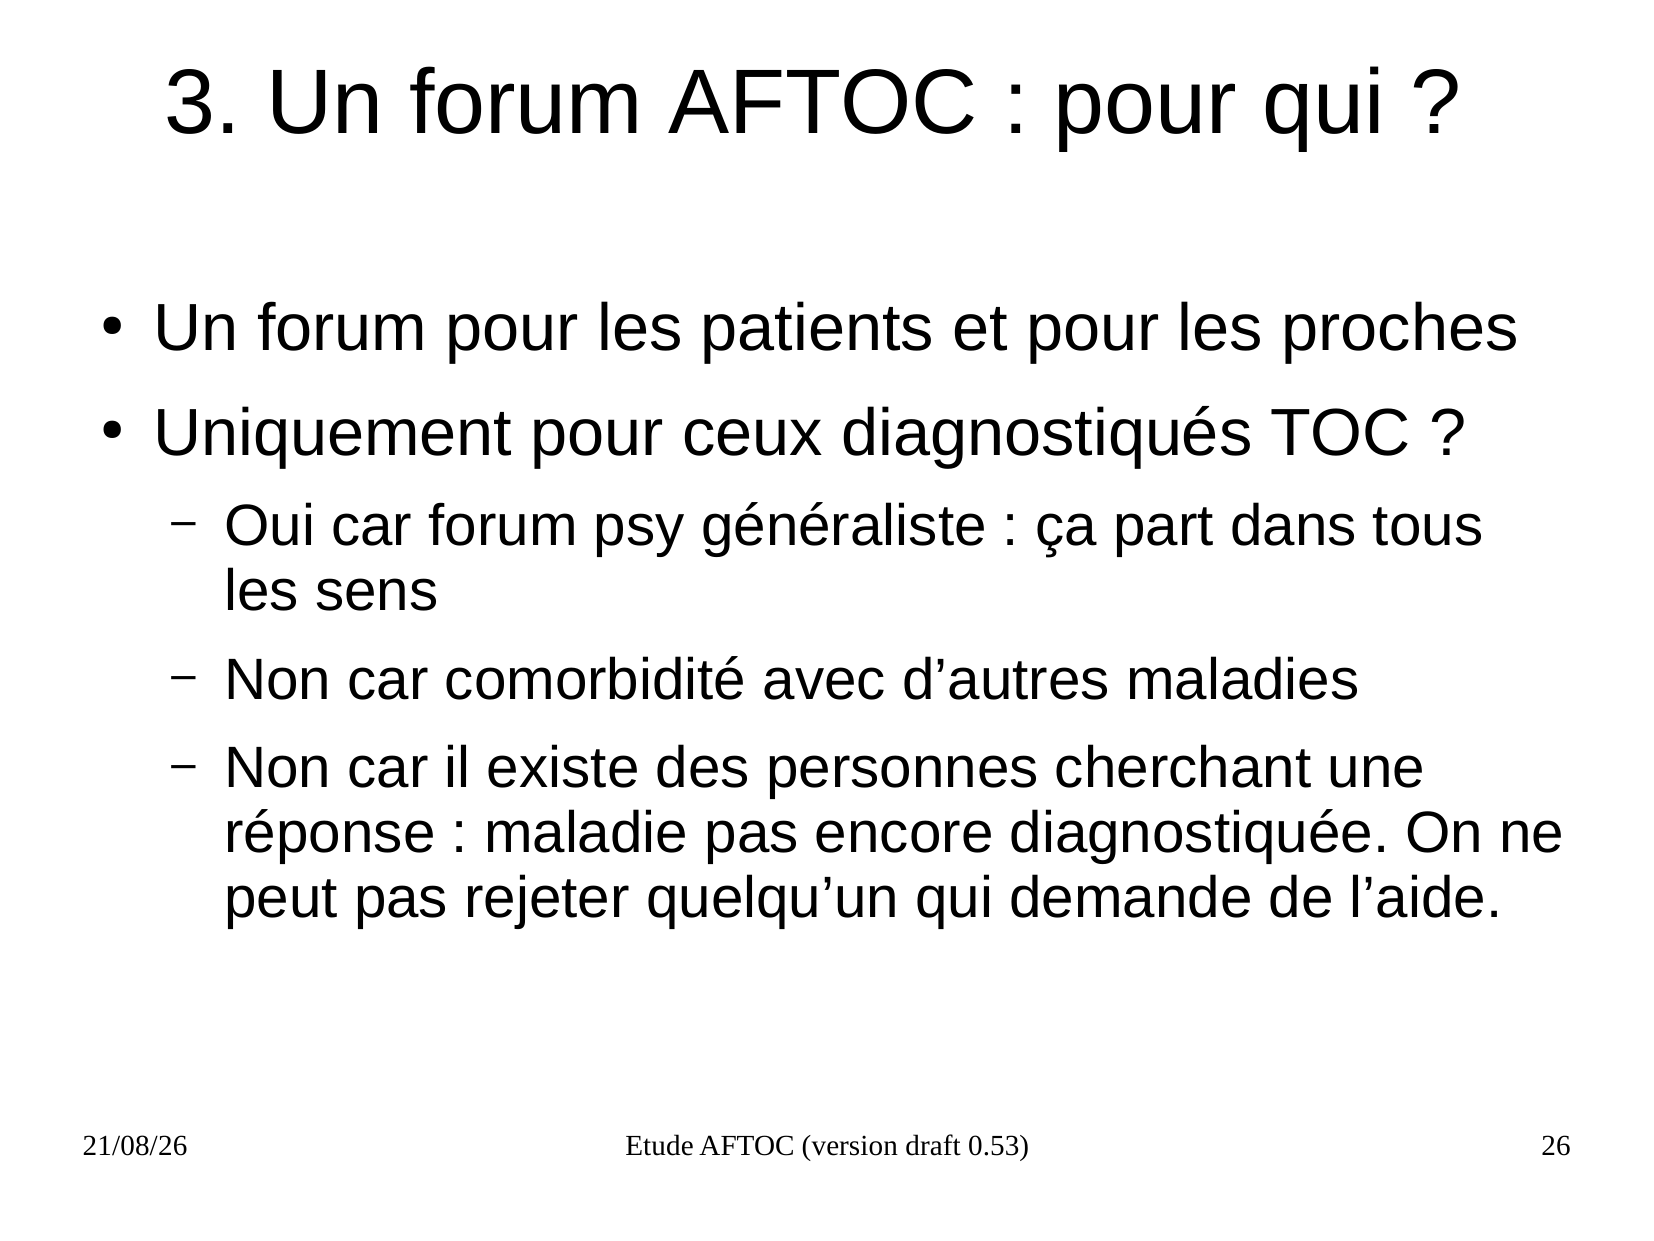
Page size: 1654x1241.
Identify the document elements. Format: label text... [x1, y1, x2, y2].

list Un forum pour les patients et pour les proches Uniquement pour ceux diagnostiqués TOC ? Oui car forum psy généraliste : ça part dans tous les sens Non car comorbidité avec d’autres maladies Non car il existe des personnes cherchant une réponse : maladie pas encore diagnostiquée. On ne peut pas rejeter quelqu’un qui demande de l’aide. [82, 290, 1571, 1010]
title 3. Un forum AFTOC : pour qui ? [82, 49, 1571, 154]
